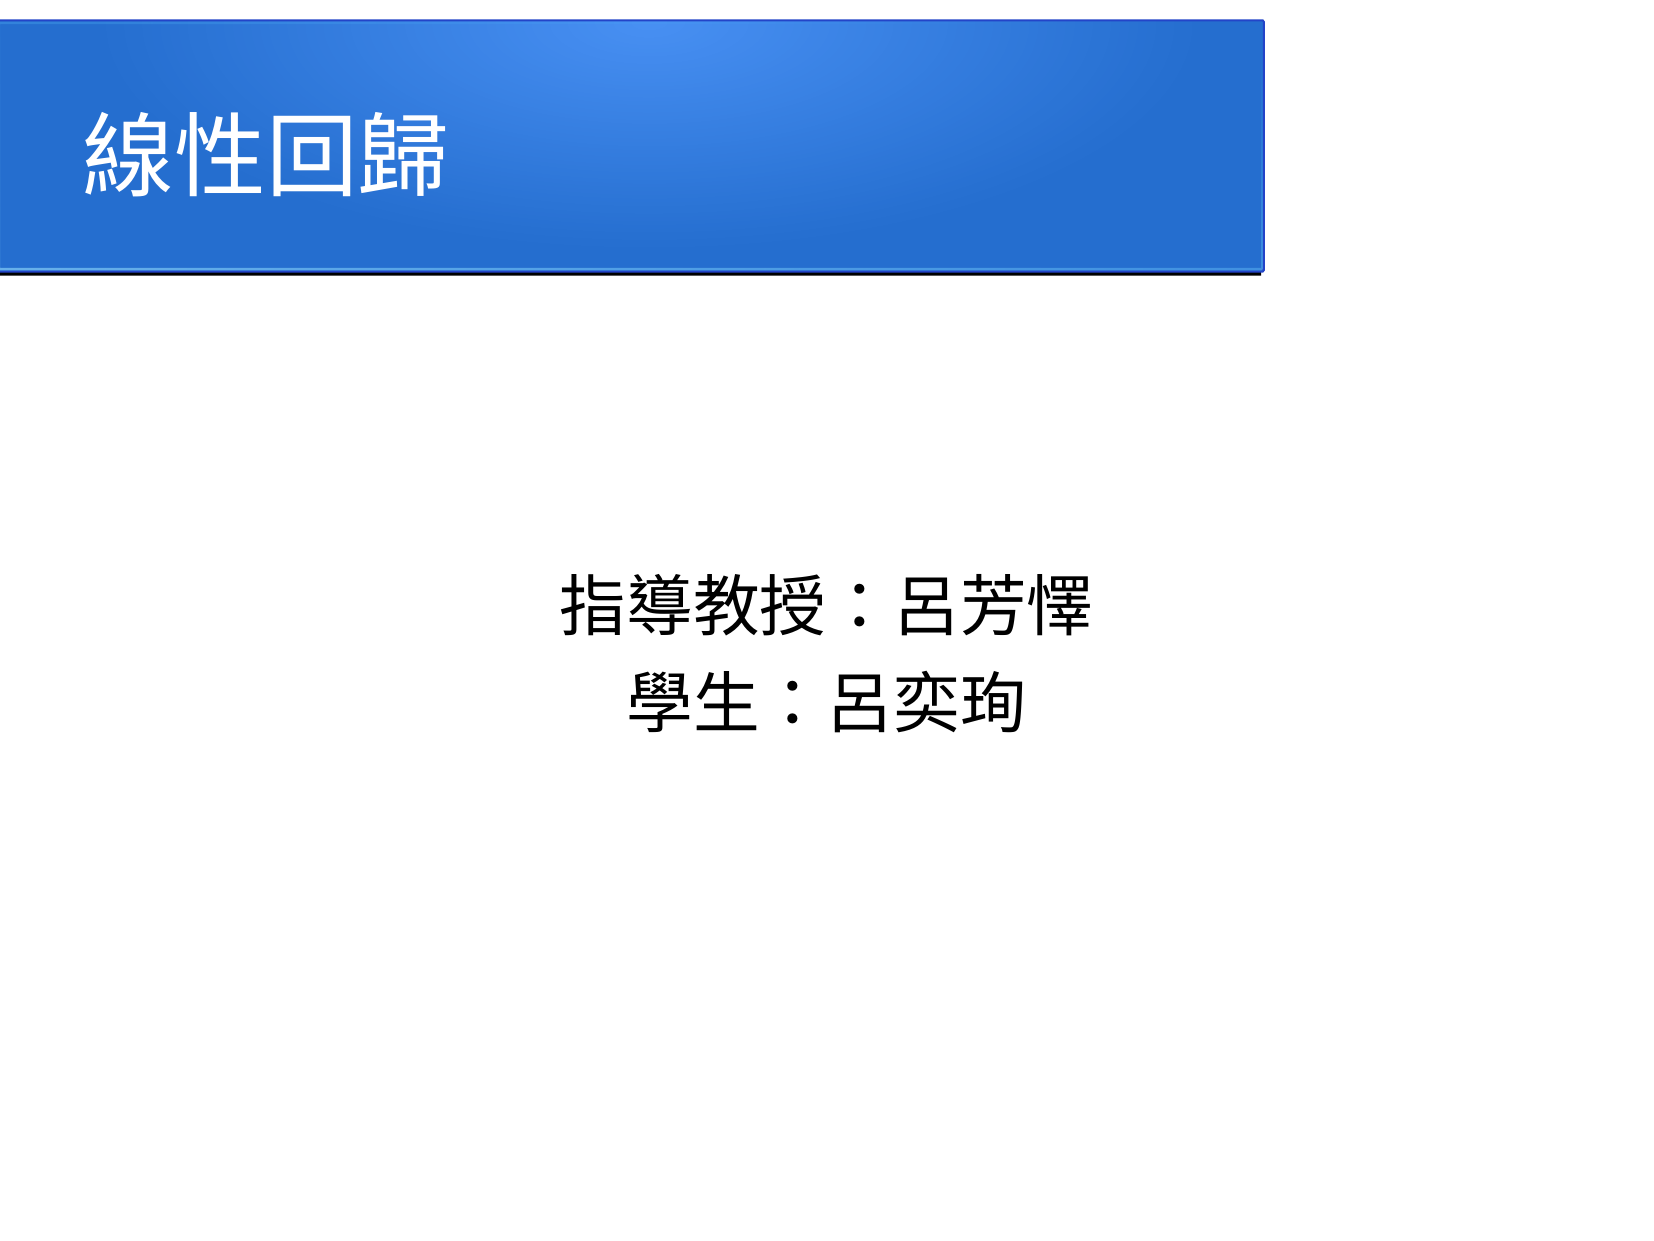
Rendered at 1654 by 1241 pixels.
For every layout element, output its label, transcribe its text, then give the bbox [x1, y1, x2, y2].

subtitle 指導教授：呂芳懌 學生：呂奕珣 [82, 290, 1571, 1010]
title 線性回歸 [82, 47, 1235, 252]
